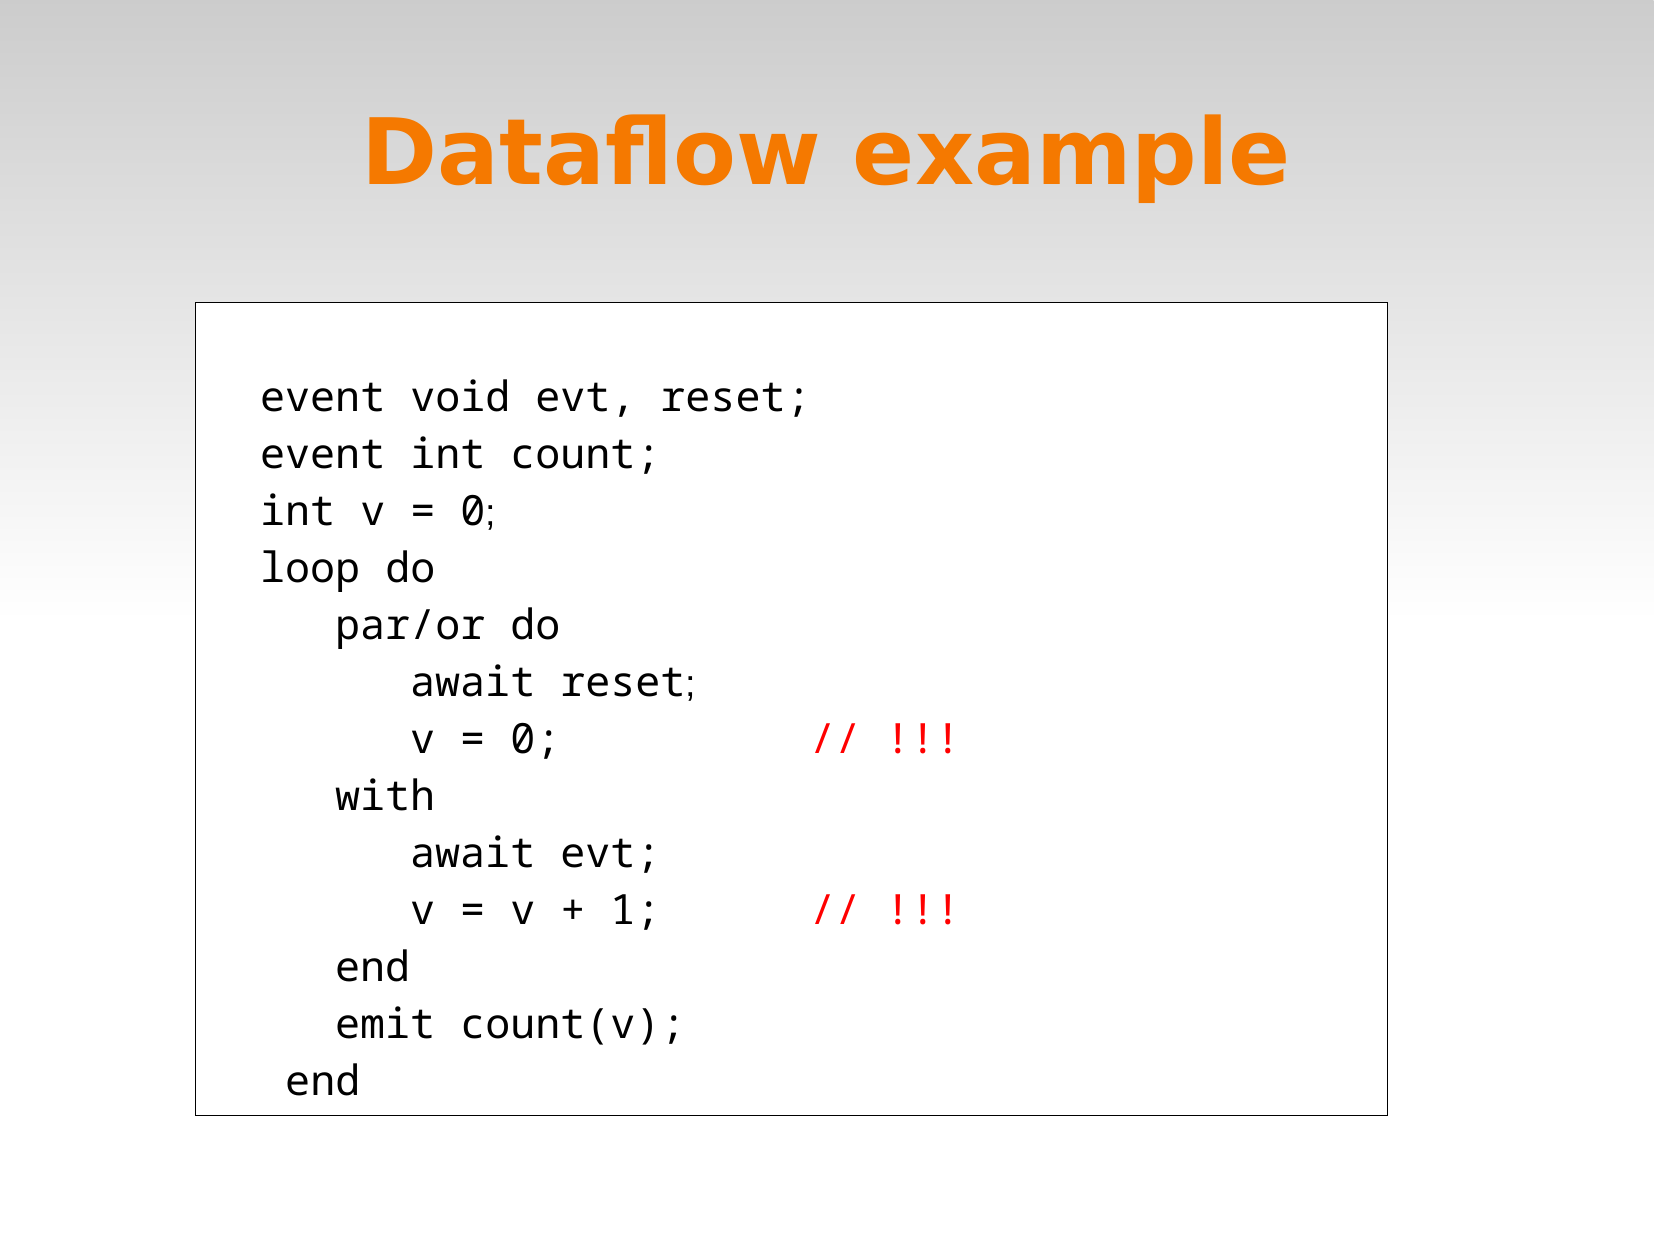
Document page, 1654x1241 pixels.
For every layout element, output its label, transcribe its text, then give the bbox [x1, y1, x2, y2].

title Dataflow example [82, 49, 1571, 257]
text_box event void evt, reset; event int count; int v = 0; loop do par/or do await reset; v = 0; // !!! with await evt; v = v + 1; // !!! end emit count(v); end [195, 302, 1388, 1051]
